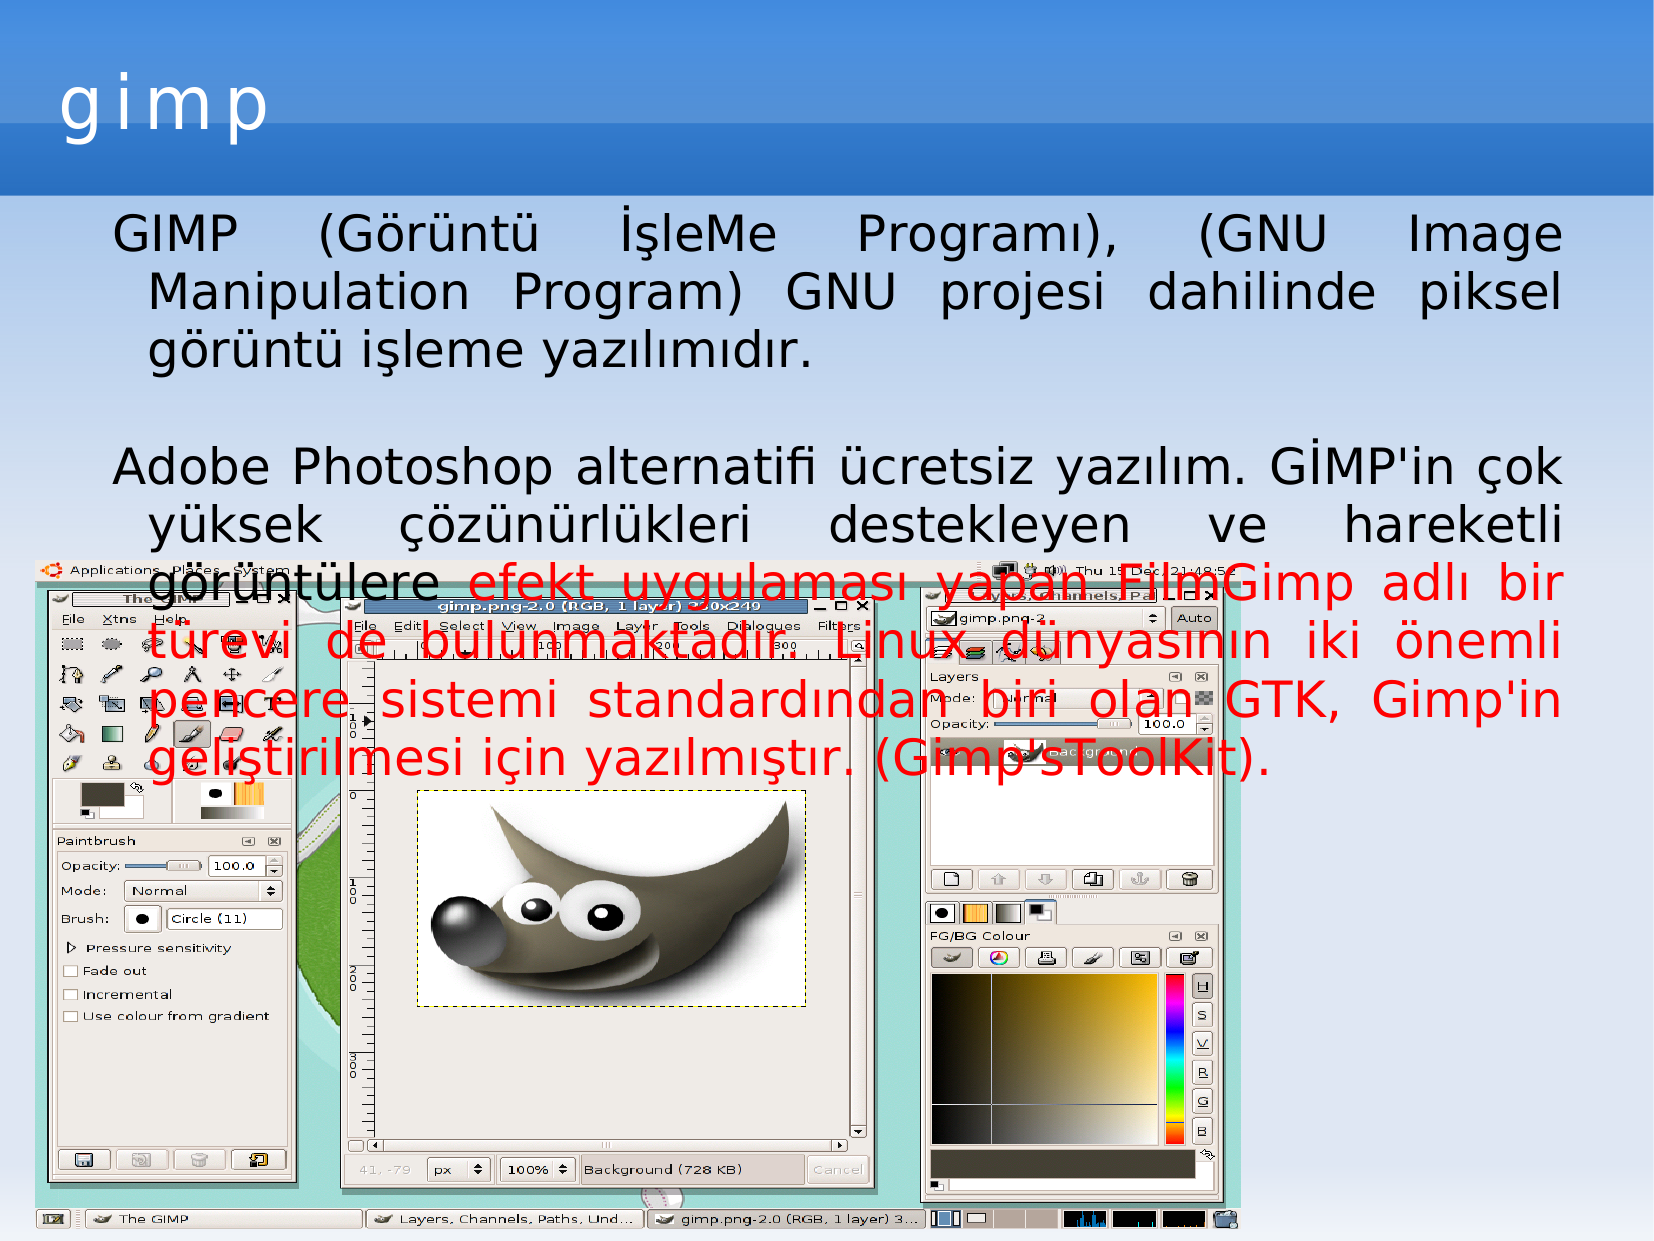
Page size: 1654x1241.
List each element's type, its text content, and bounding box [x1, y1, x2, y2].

title gimp [59, 36, 1270, 171]
picture [0, 0, 1654, 1241]
subtitle GIMP (Görüntü İşleMe Programı), (GNU Image Manipulation Program) GNU projesi dahilinde piksel görüntü işleme yazılımıdır. Adobe Photoshop alternatifi ücretsiz yazılım. GİMP'in çok yüksek çözünürlükleri destekleyen ve hareketli görüntülere efekt uygulaması yapan FilmGimp adlı bir türevi de bulunmaktadır. Linux dünyasının iki önemli pencere sistemi standardından biri olan GTK, Gimp'in geliştirilmesi için yazılmıştır. (Gimp'sToolKit). [76, 147, 1565, 845]
